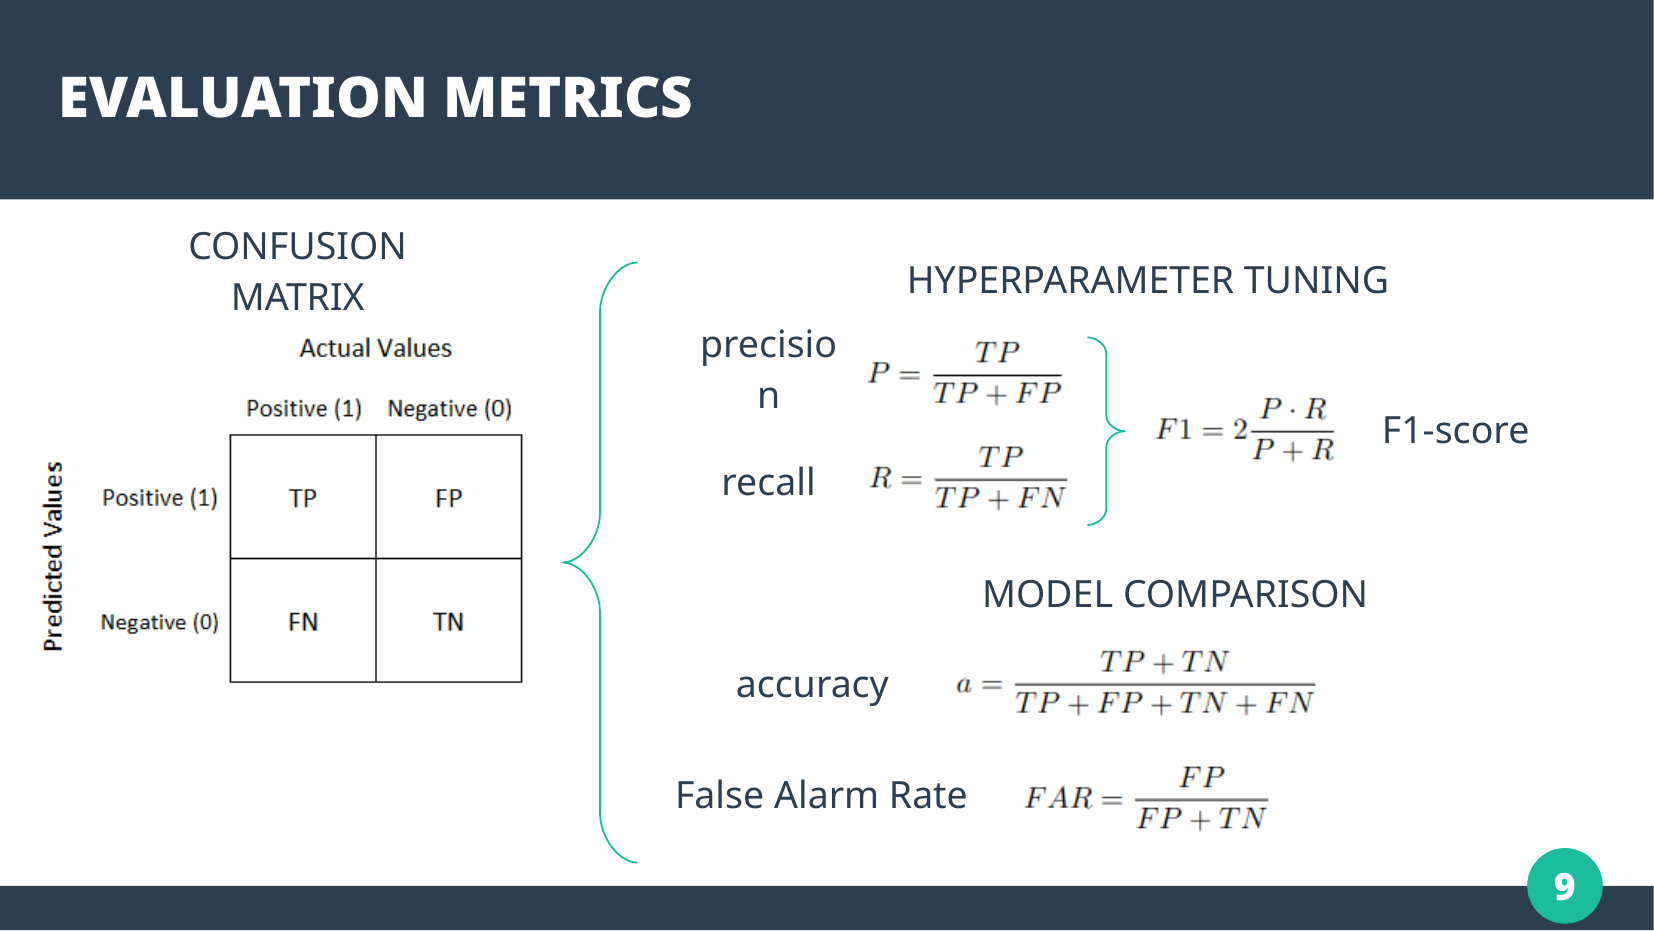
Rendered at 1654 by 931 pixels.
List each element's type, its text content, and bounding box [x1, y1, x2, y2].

picture [1133, 378, 1346, 472]
text_box accuracy [718, 651, 907, 714]
picture [7, 299, 533, 692]
picture [937, 637, 1336, 732]
text_box CONFUSION MATRIX [110, 221, 486, 321]
text_box F1-score [1361, 398, 1550, 461]
text_box precision [675, 337, 863, 400]
title EVALUATION METRICS [59, 37, 1595, 155]
text_box False Alarm Rate [652, 715, 991, 873]
picture [843, 300, 1088, 526]
text_box recall [675, 450, 863, 513]
picture [1016, 748, 1278, 838]
text_box MODEL COMPARISON [967, 561, 1393, 624]
text_box HYPERPARAMETER TUNING [885, 224, 1411, 335]
